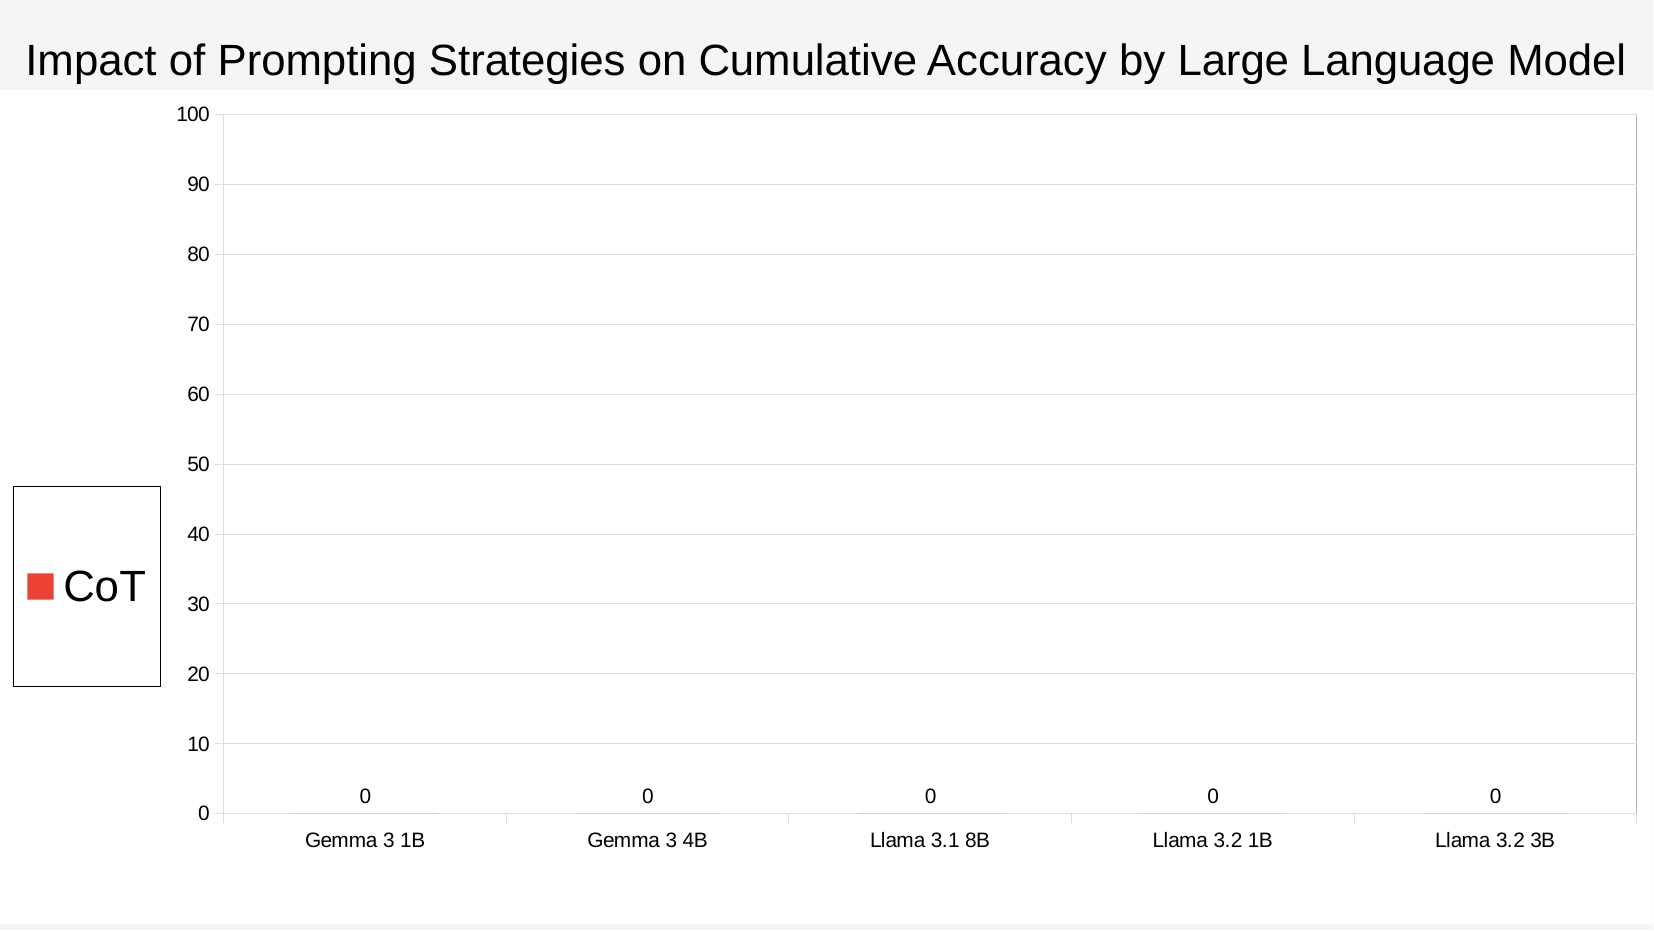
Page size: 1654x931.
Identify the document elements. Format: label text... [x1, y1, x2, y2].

title Impact of Prompting Strategies on Cumulative Accuracy by Large Language Model [0, 29, 1654, 92]
chart [0, 92, 1653, 925]
